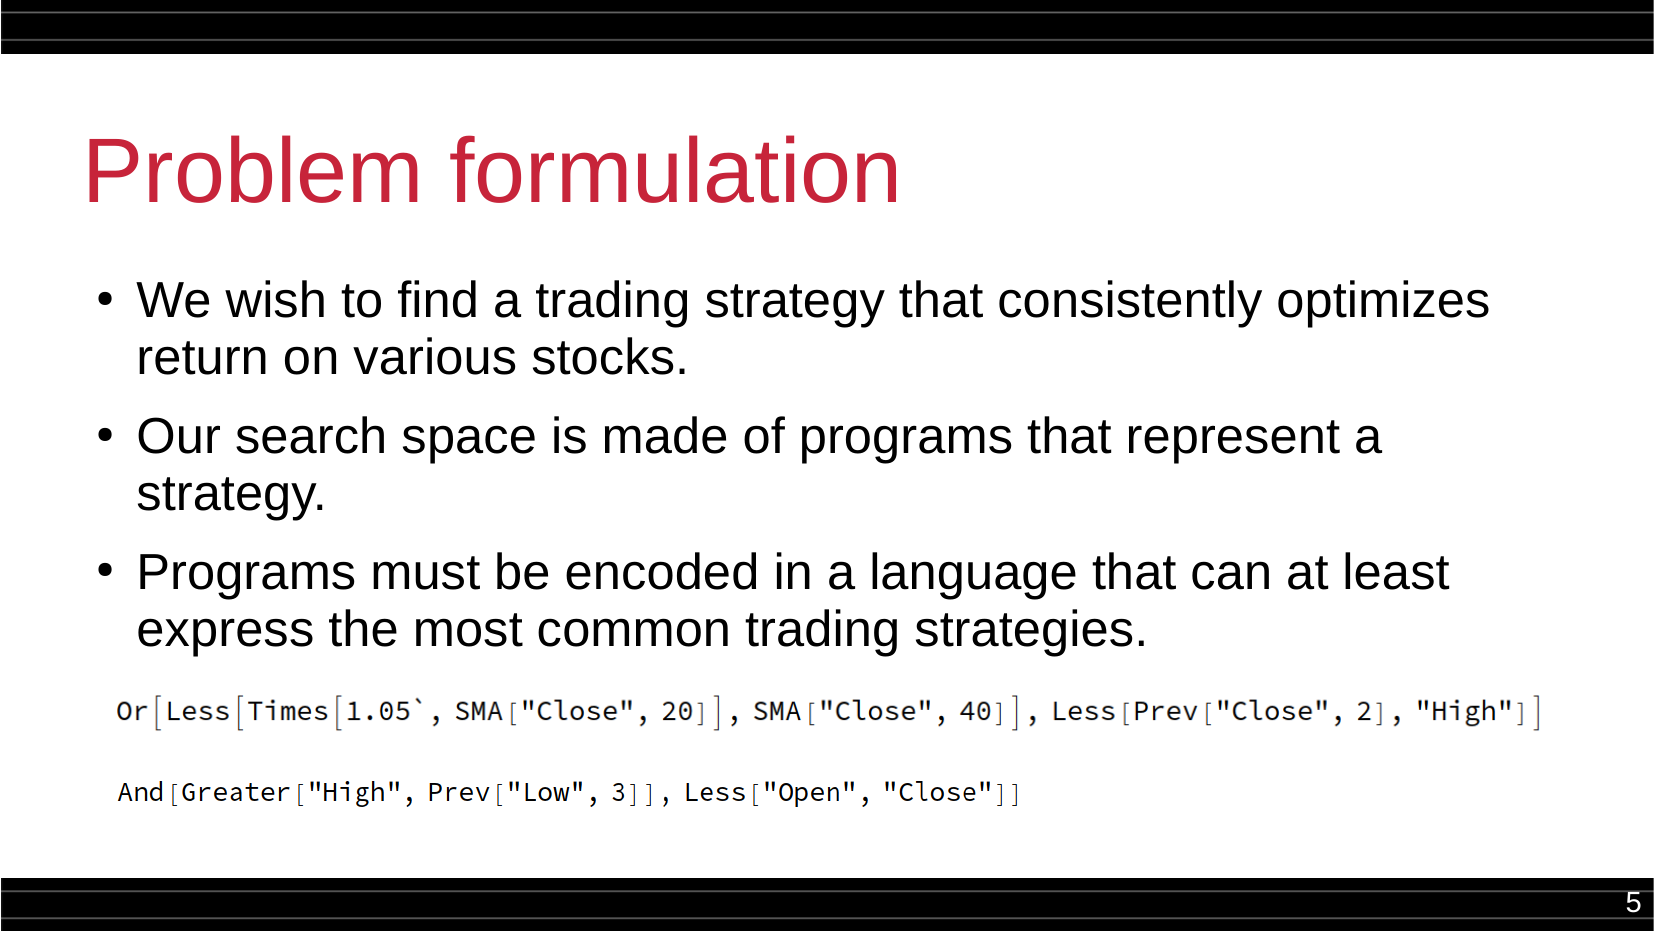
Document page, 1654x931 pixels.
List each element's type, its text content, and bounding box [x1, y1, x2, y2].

picture [106, 673, 1560, 834]
picture [1, 878, 1654, 931]
list We wish to find a trading strategy that consistently optimizes return on various stocks. Our search space is made of programs that represent a strategy. Programs must be encoded in a language that can at least express the most common trading strategies. [82, 271, 1571, 662]
picture [1, 0, 1654, 54]
title Problem formulation [82, 92, 1571, 249]
